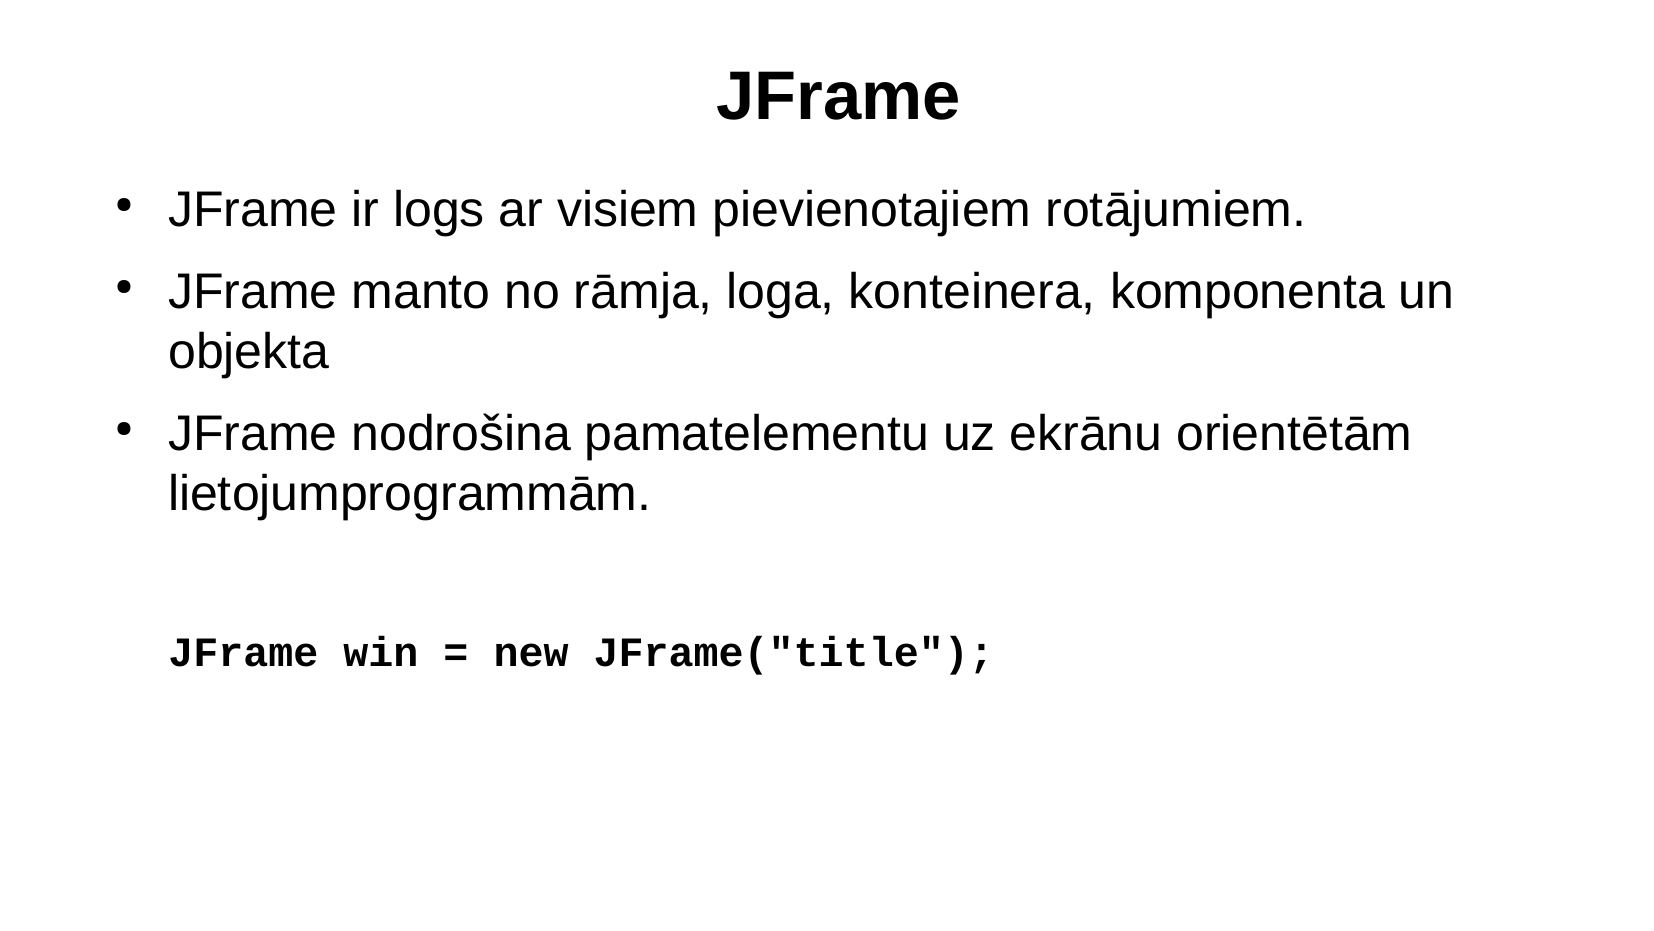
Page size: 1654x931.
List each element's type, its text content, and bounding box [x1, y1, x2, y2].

title JFrame [82, 37, 1571, 147]
list JFrame ir logs ar visiem pievienotajiem rotājumiem. JFrame manto no rāmja, loga, konteinera, komponenta un objekta JFrame nodrošina pamatelementu uz ekrānu orientētām lietojumprogrammām. JFrame win = new JFrame("title"); [82, 168, 1538, 889]
